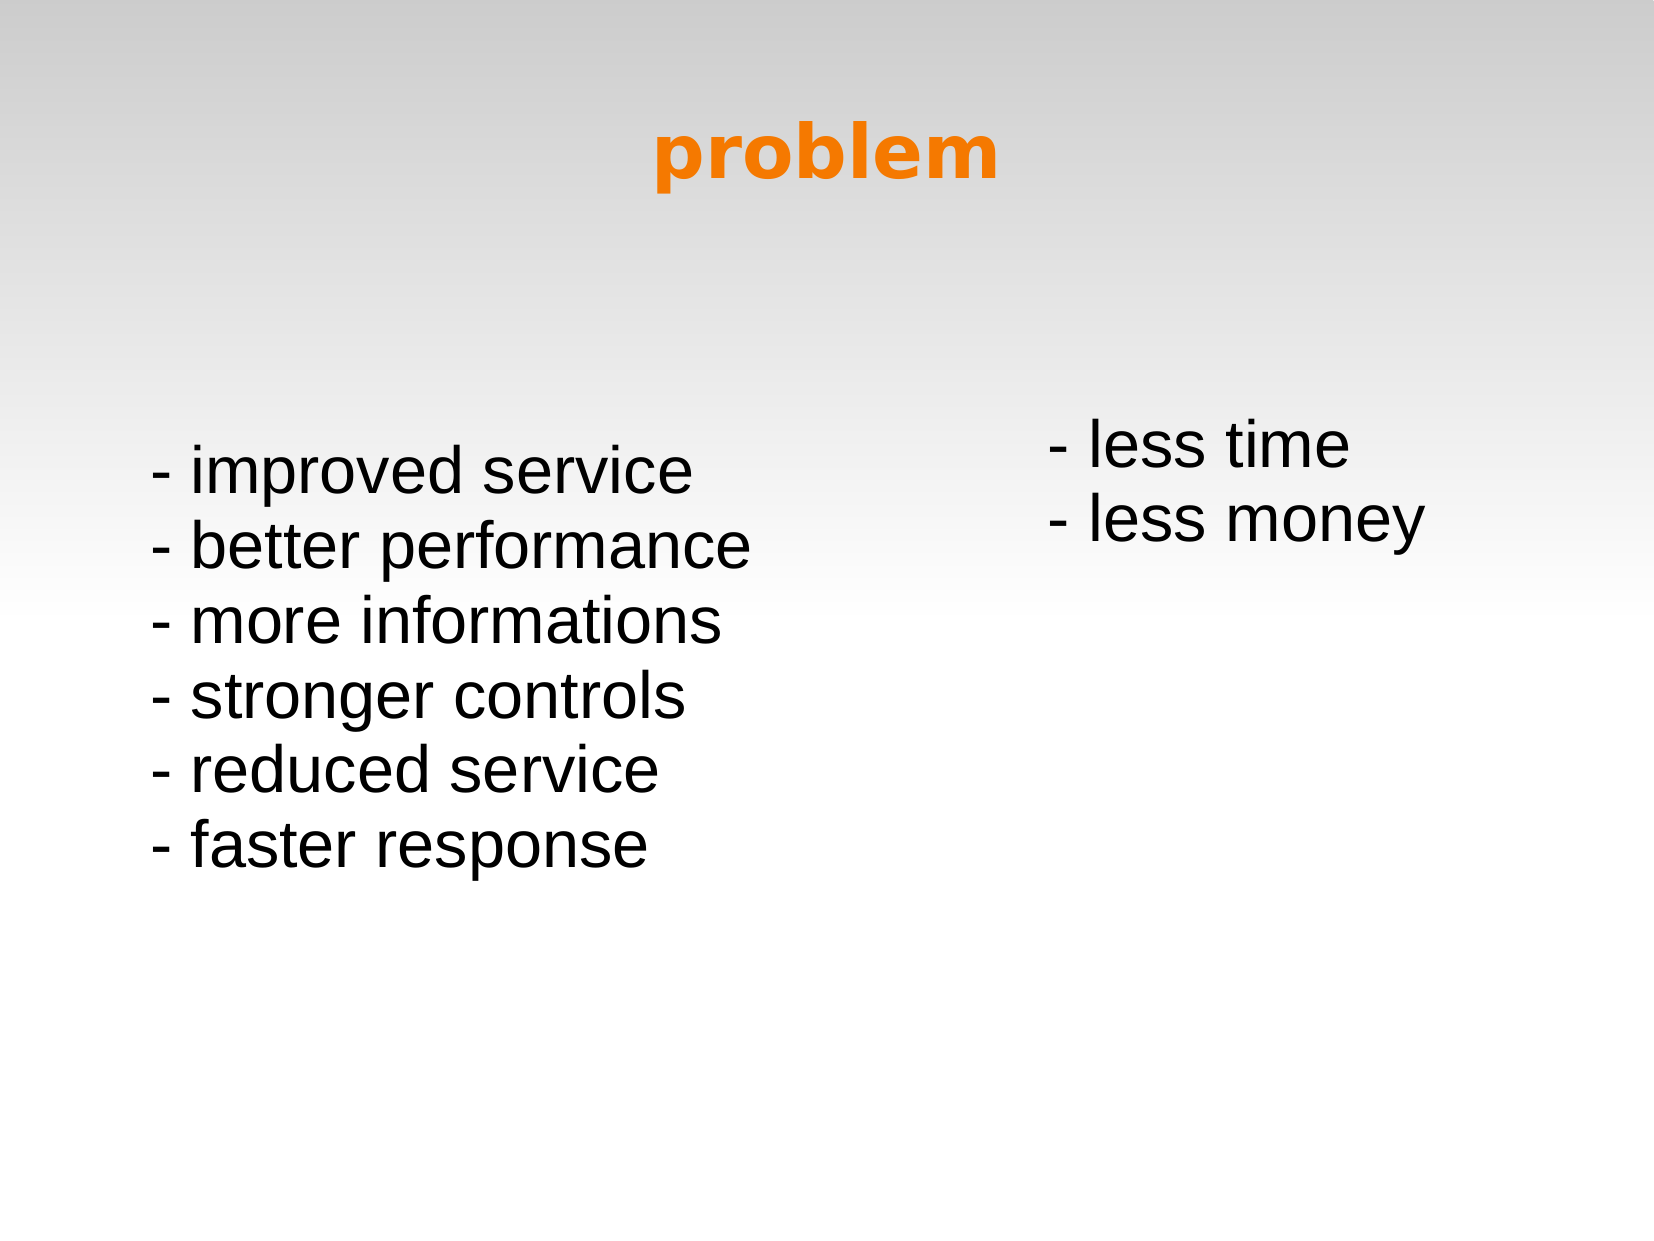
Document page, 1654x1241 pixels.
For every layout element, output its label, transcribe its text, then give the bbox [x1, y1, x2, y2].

subtitle - less time - less money [1012, 250, 1571, 638]
text_box - improved service - better performance - more informations - stronger controls - reduced service - faster response [150, 302, 863, 1088]
title problem [82, 56, 1571, 250]
